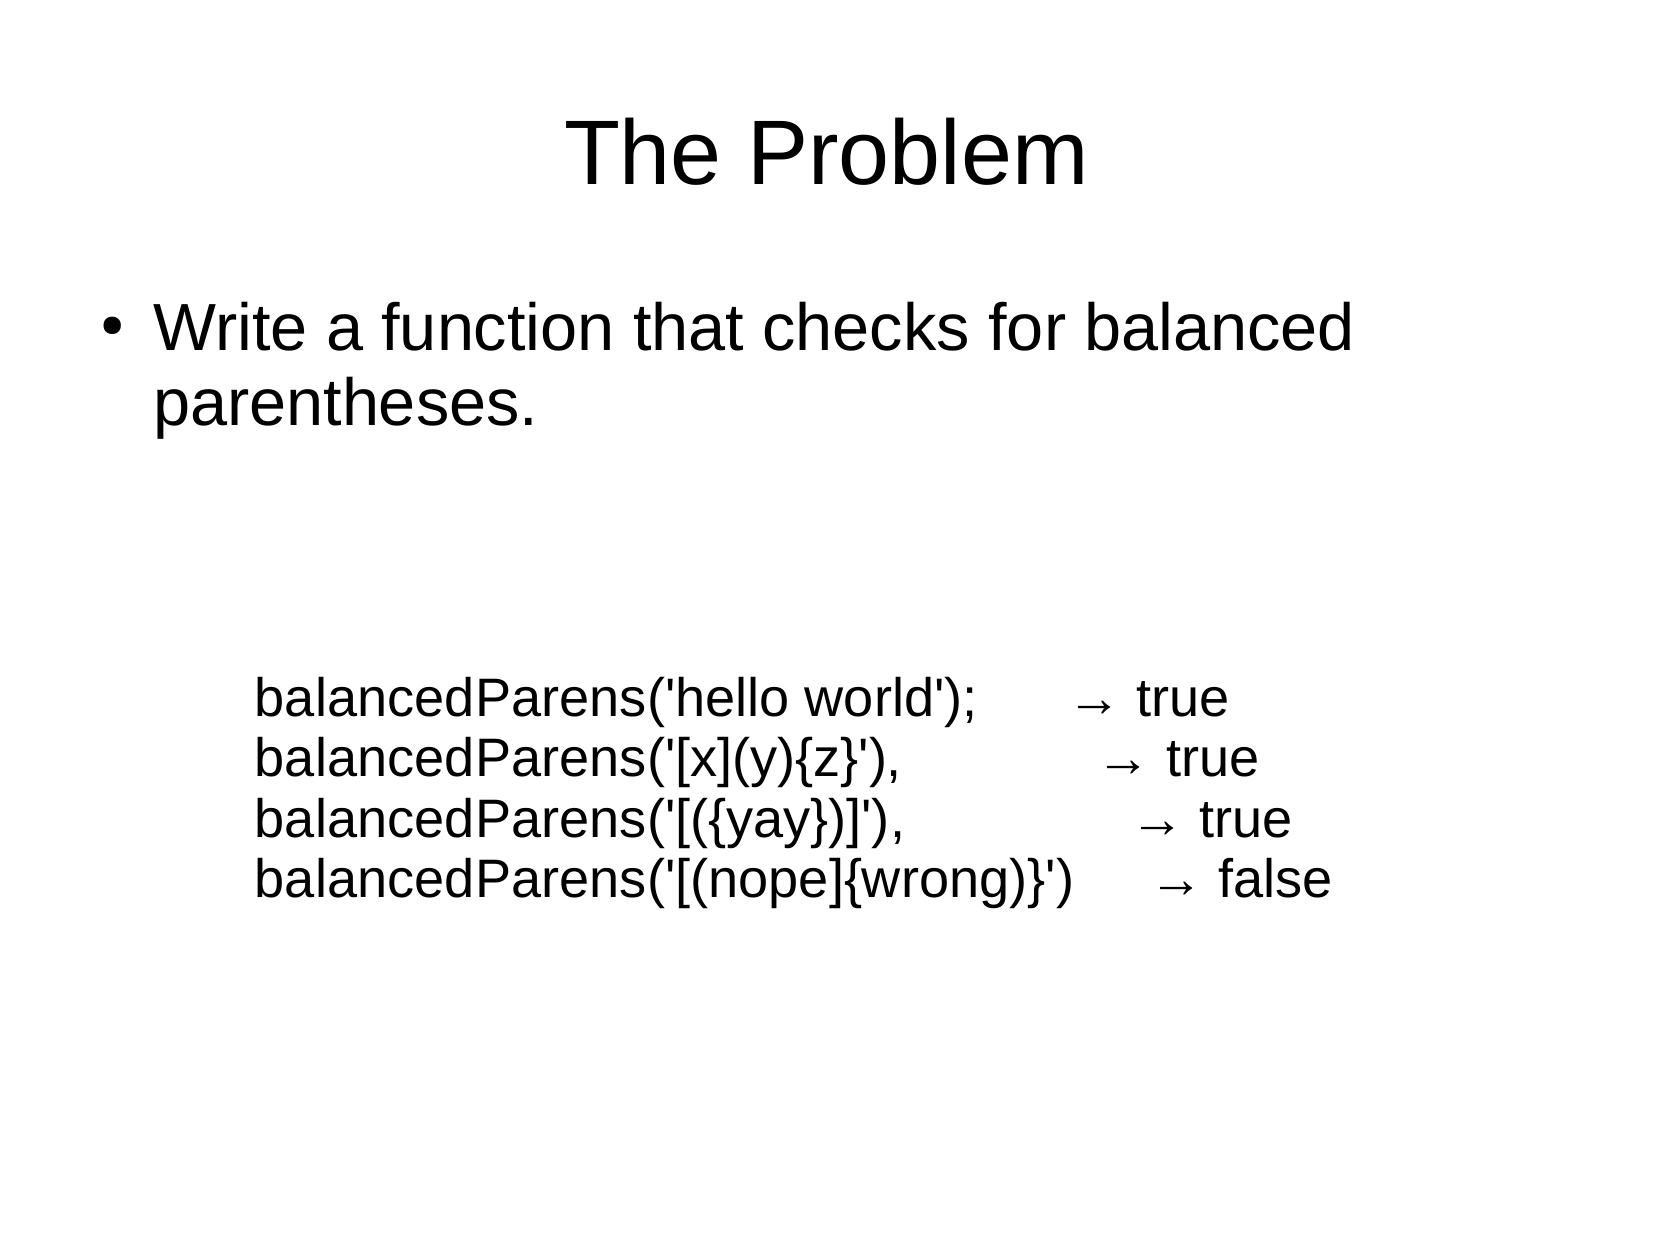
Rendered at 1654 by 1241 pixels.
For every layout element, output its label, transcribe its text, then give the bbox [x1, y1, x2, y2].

text_box balancedParens('hello world'); → true balancedParens('[x](y){z}'), → true balancedParens('[({yay})]'), → true balancedParens('[(nope]{wrong)}') → false [240, 660, 1366, 1111]
list Write a function that checks for balanced parentheses. [82, 290, 1571, 1010]
title The Problem [82, 49, 1571, 257]
